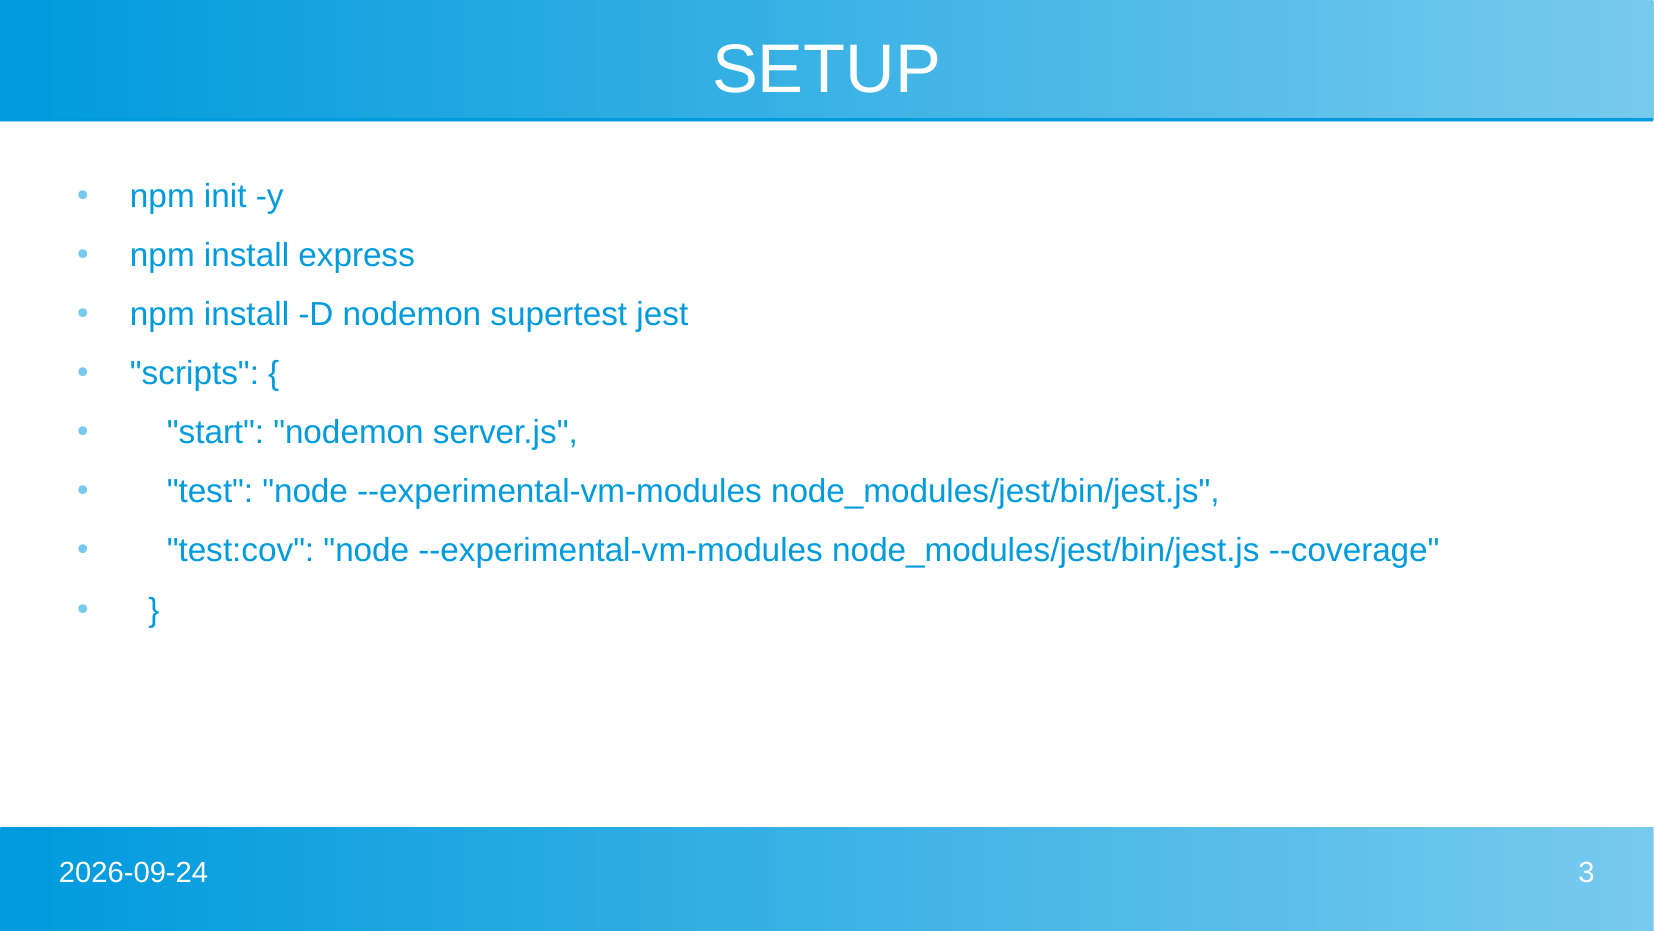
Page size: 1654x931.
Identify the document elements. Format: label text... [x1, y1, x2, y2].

title SETUP [59, 29, 1595, 108]
list npm init -y npm install express npm install -D nodemon supertest jest "scripts": { "start": "nodemon server.js", "test": "node --experimental-vm-modules node_modules/jest/bin/jest.js", "test:cov": "node --experimental-vm-modules node_modules/jest/bin/jest.js --coverage" } [59, 177, 1595, 768]
